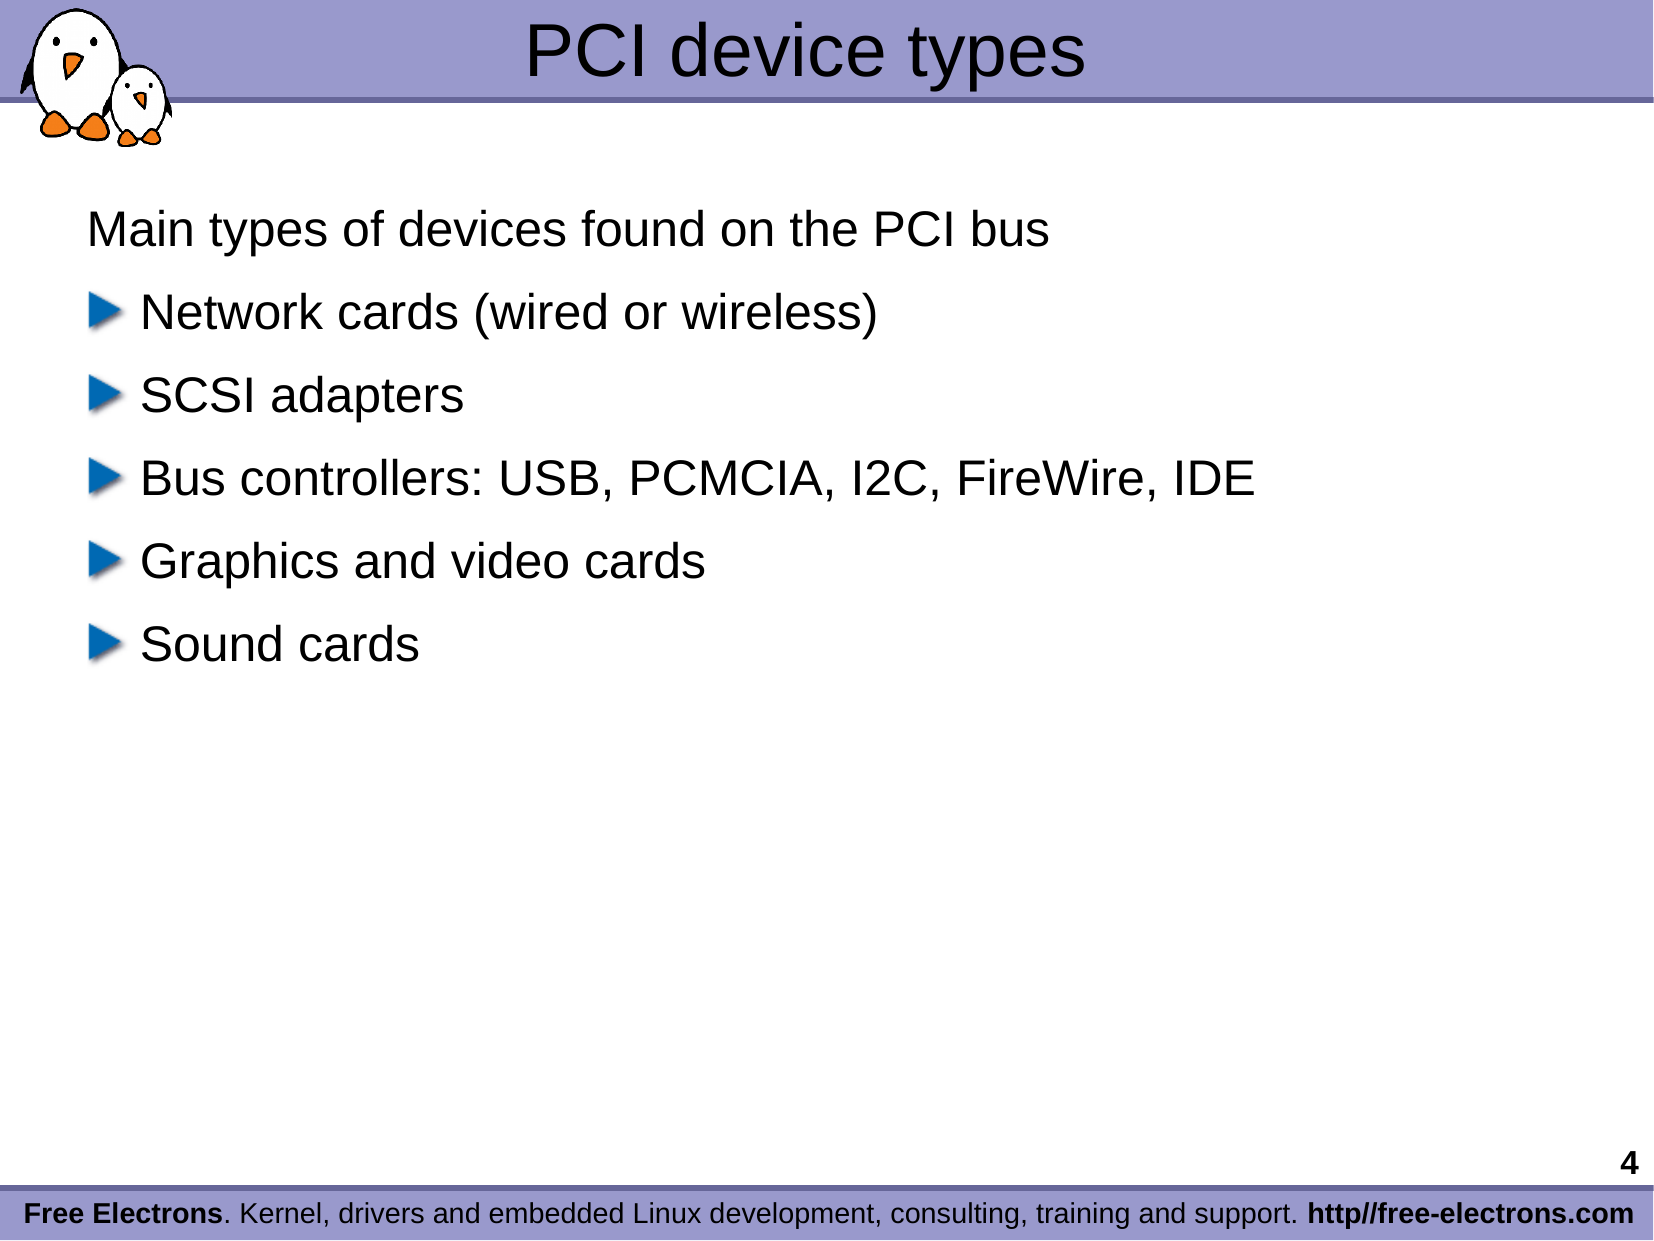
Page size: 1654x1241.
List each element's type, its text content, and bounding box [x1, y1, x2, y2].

picture [20, 8, 172, 147]
title PCI device types [60, 0, 1551, 101]
list Main types of devices found on the PCI bus Network cards (wired or wireless) SCSI adapters Bus controllers: USB, PCMCIA, I2C, FireWire, IDE Graphics and video cards Sound cards [68, 201, 1592, 1118]
